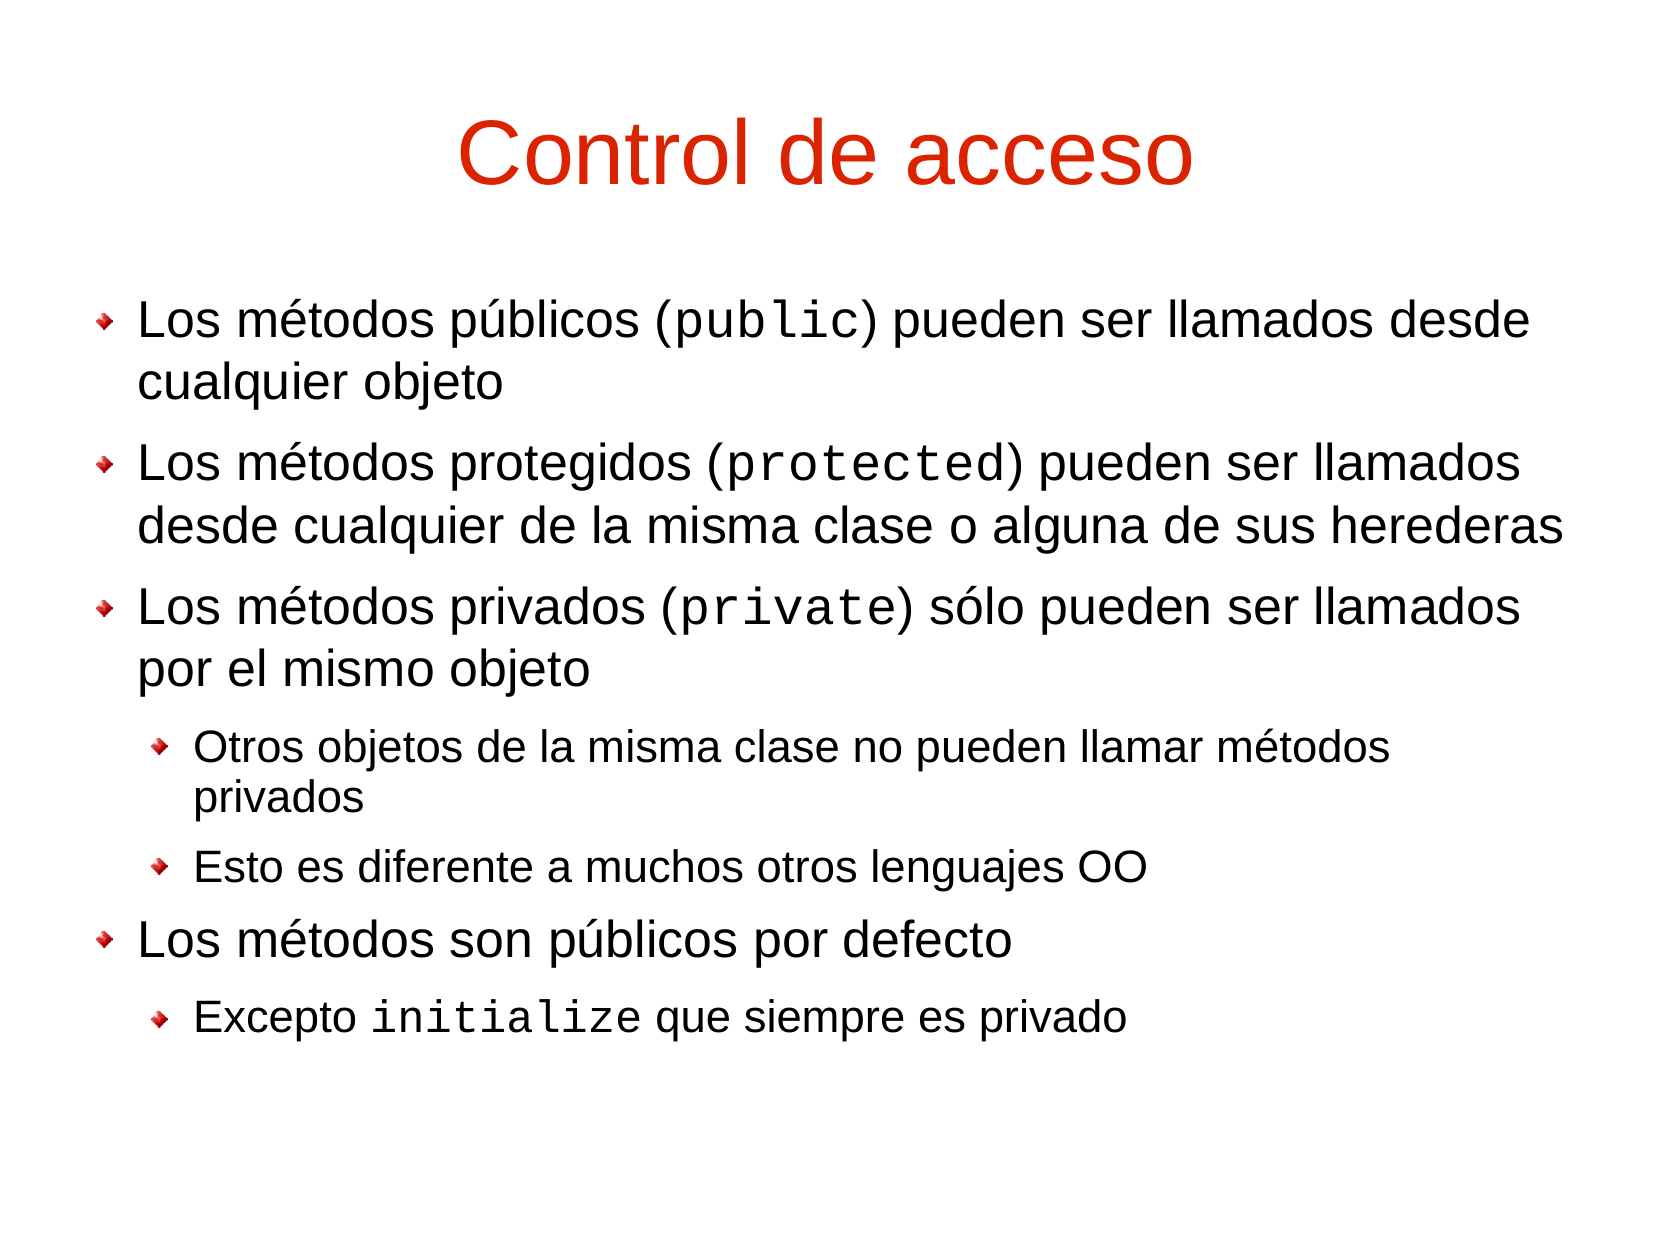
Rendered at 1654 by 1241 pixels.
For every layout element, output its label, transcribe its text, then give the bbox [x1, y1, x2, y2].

title Control de acceso [82, 49, 1571, 257]
list Los métodos públicos (public) pueden ser llamados desde cualquier objeto Los métodos protegidos (protected) pueden ser llamados desde cualquier de la misma clase o alguna de sus herederas Los métodos privados (private) sólo pueden ser llamados por el mismo objeto Otros objetos de la misma clase no pueden llamar métodos privados Esto es diferente a muchos otros lenguajes OO Los métodos son públicos por defecto Excepto initialize que siempre es privado [82, 290, 1571, 1109]
